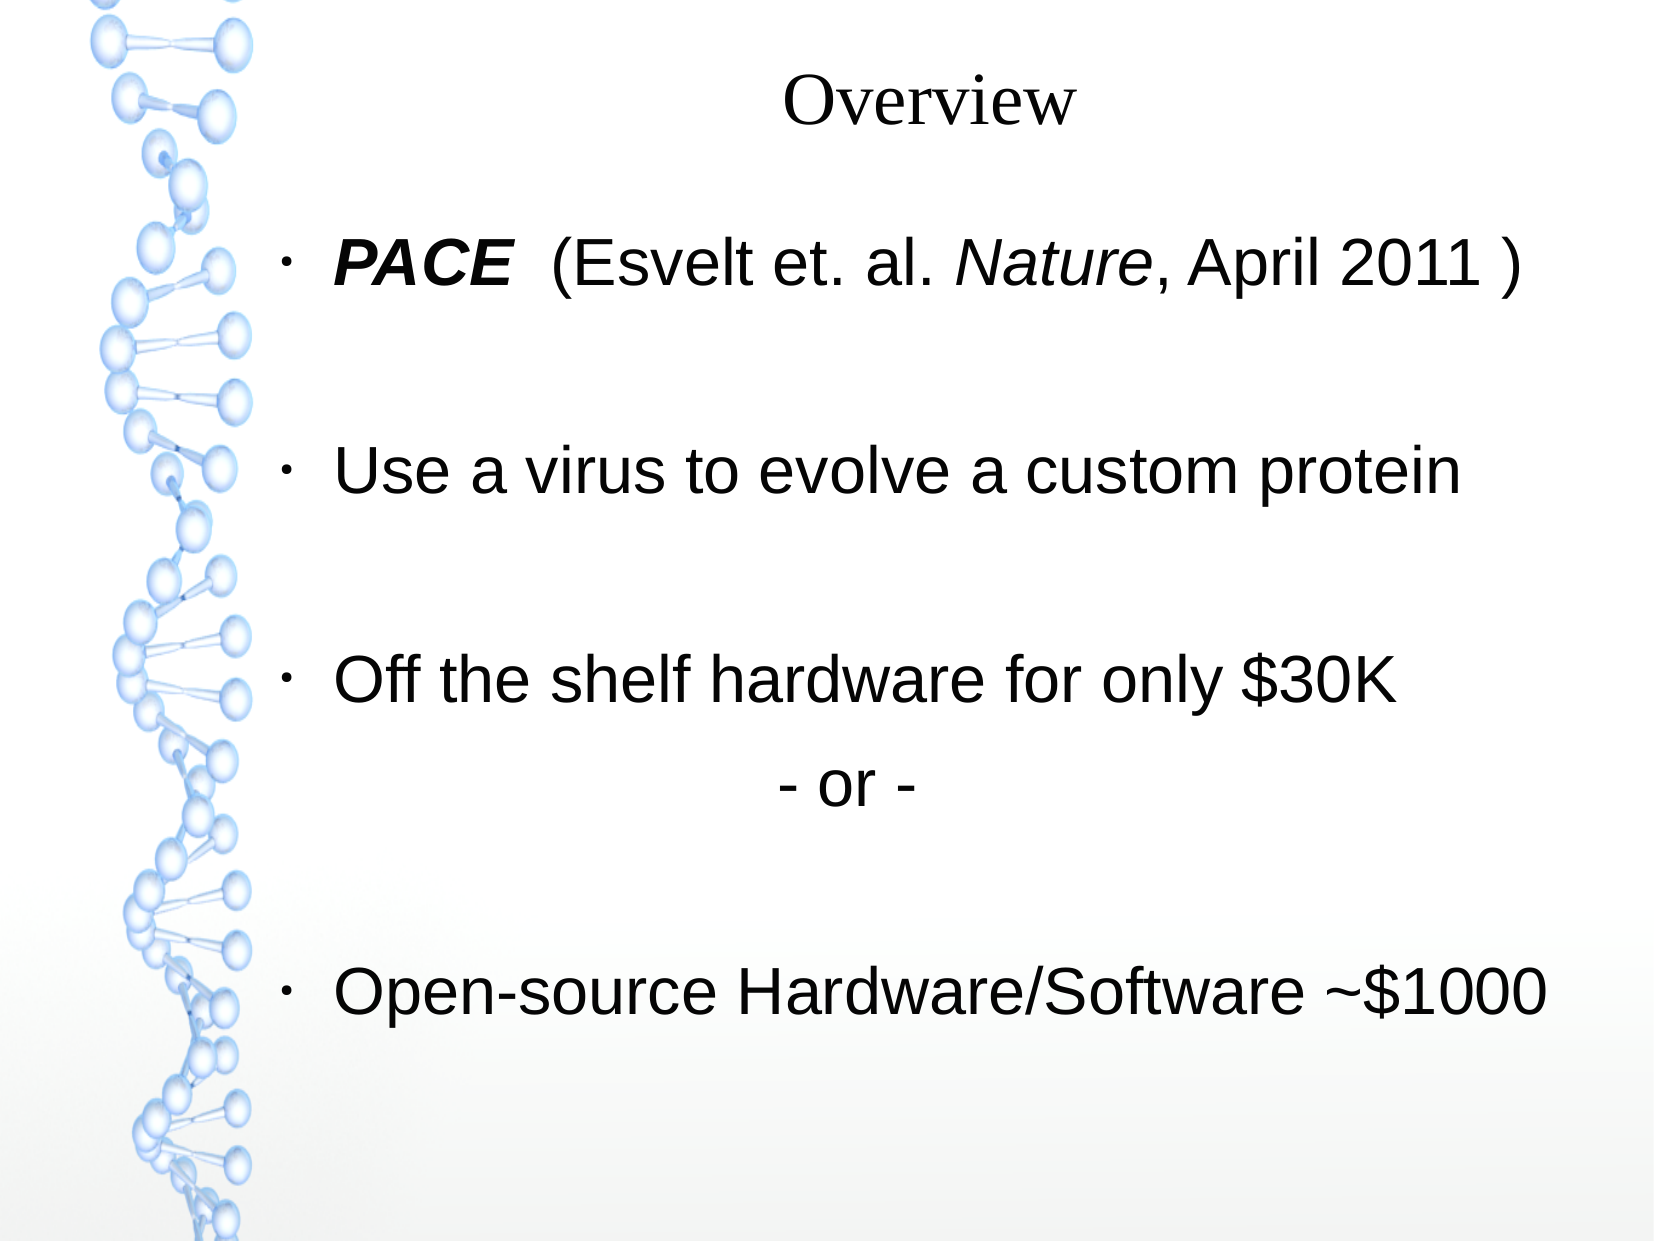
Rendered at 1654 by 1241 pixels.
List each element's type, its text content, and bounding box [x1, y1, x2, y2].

list PACE (Esvelt et. al. Nature, April 2011 ) Use a virus to evolve a custom protein Off the shelf hardware for only $30K - or - Open-source Hardware/Software ~$1000 [262, 225, 1613, 1030]
picture [0, 0, 1654, 1241]
title Overview [265, 47, 1595, 225]
